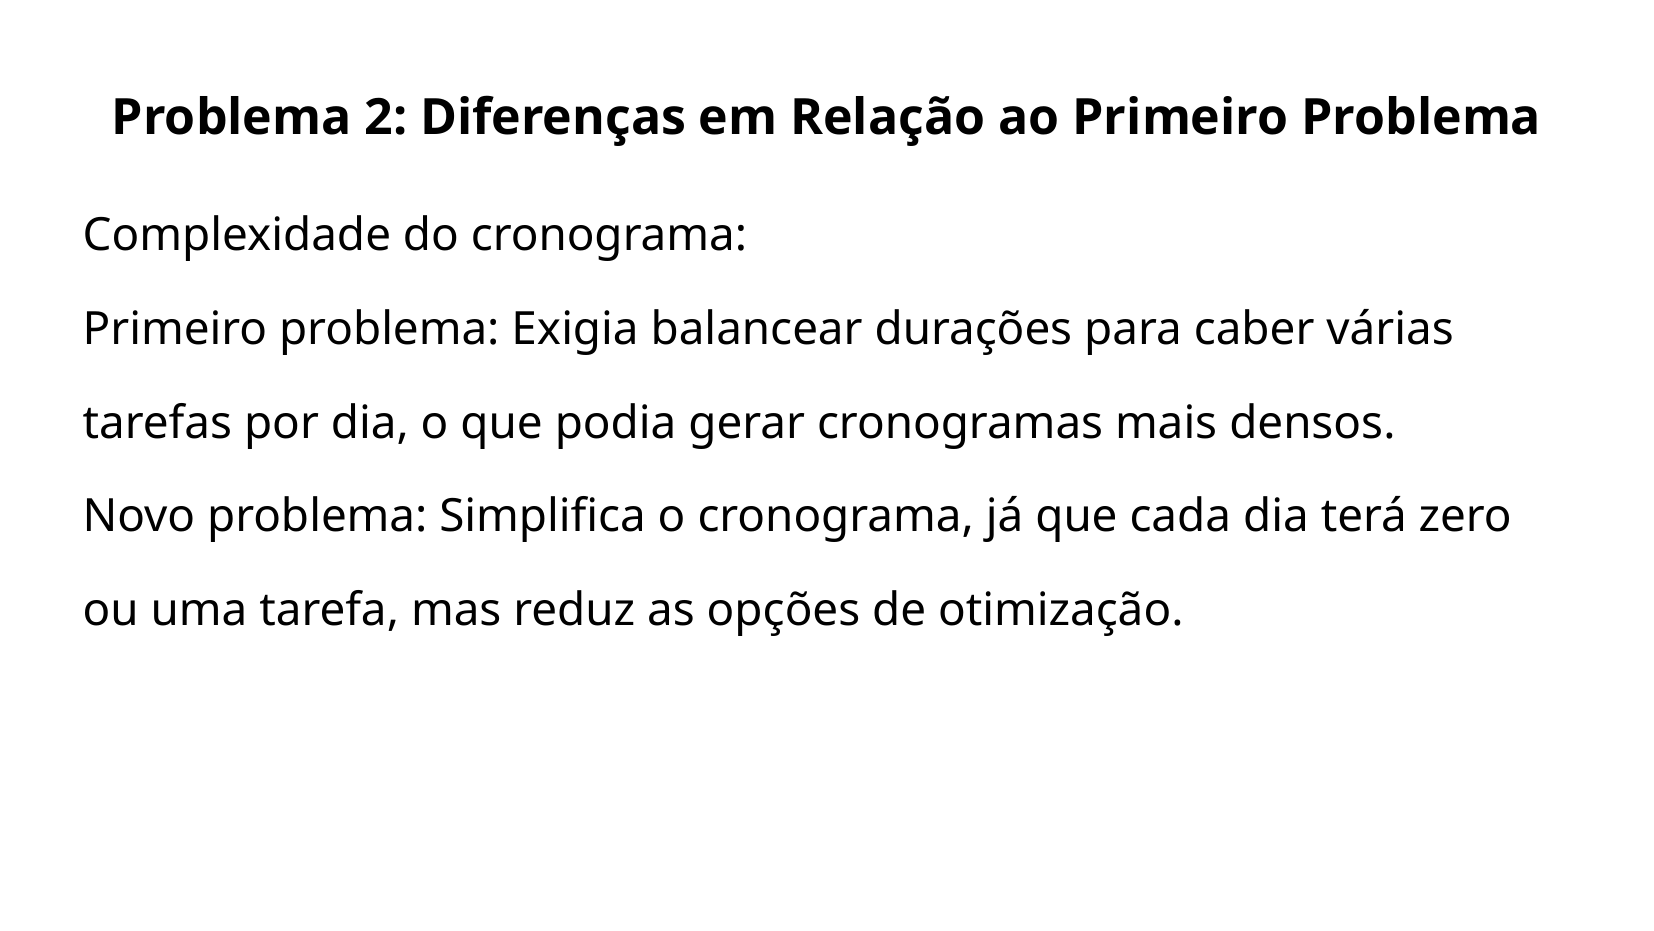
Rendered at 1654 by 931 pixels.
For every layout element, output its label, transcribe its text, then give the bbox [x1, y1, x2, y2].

subtitle Complexidade do cronograma: Primeiro problema: Exigia balancear durações para caber várias tarefas por dia, o que podia gerar cronogramas mais densos. Novo problema: Simplifica o cronograma, já que cada dia terá zero ou uma tarefa, mas reduz as opções de otimização. [82, 170, 1571, 789]
title Problema 2: Diferenças em Relação ao Primeiro Problema [82, 37, 1571, 170]
